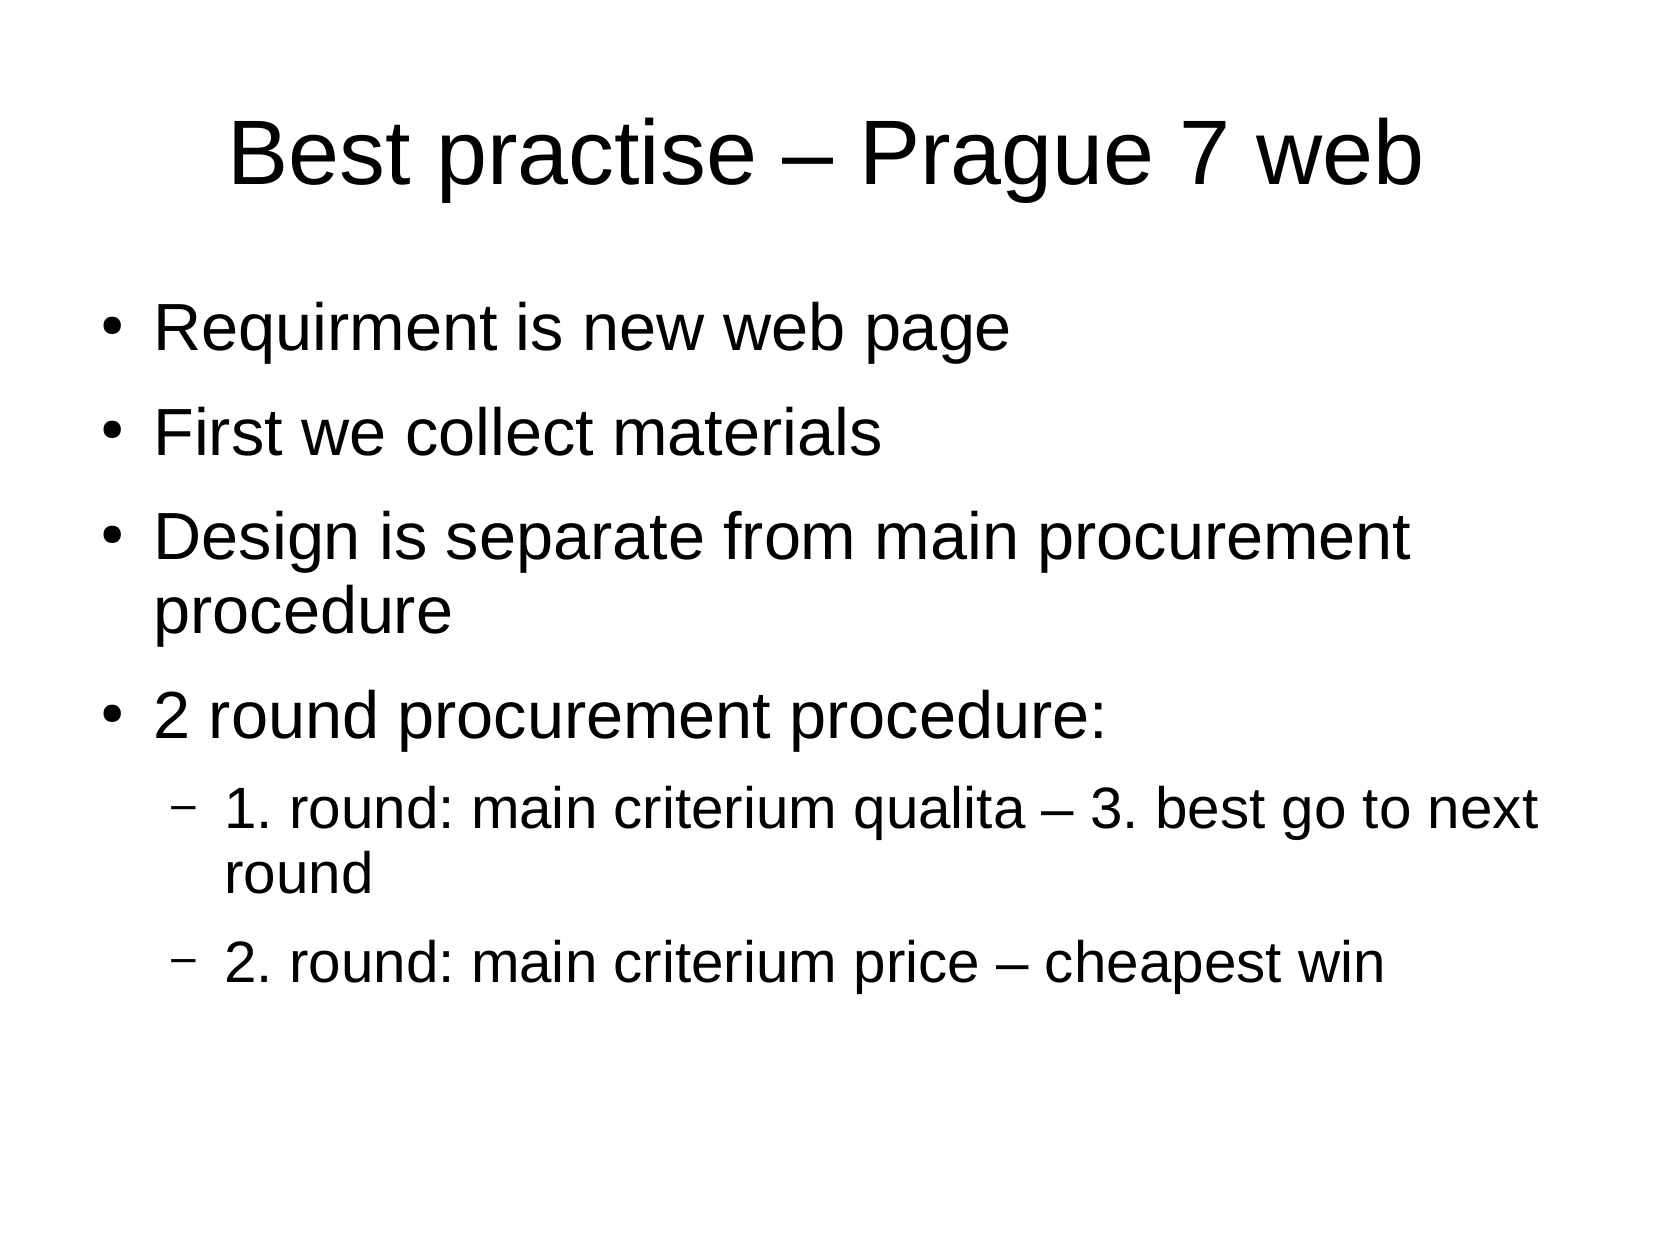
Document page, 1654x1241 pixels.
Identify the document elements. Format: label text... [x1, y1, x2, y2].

title Best practise – Prague 7 web [82, 49, 1571, 257]
list Requirment is new web page First we collect materials Design is separate from main procurement procedure 2 round procurement procedure: 1. round: main criterium qualita – 3. best go to next round 2. round: main criterium price – cheapest win [82, 290, 1571, 1010]
